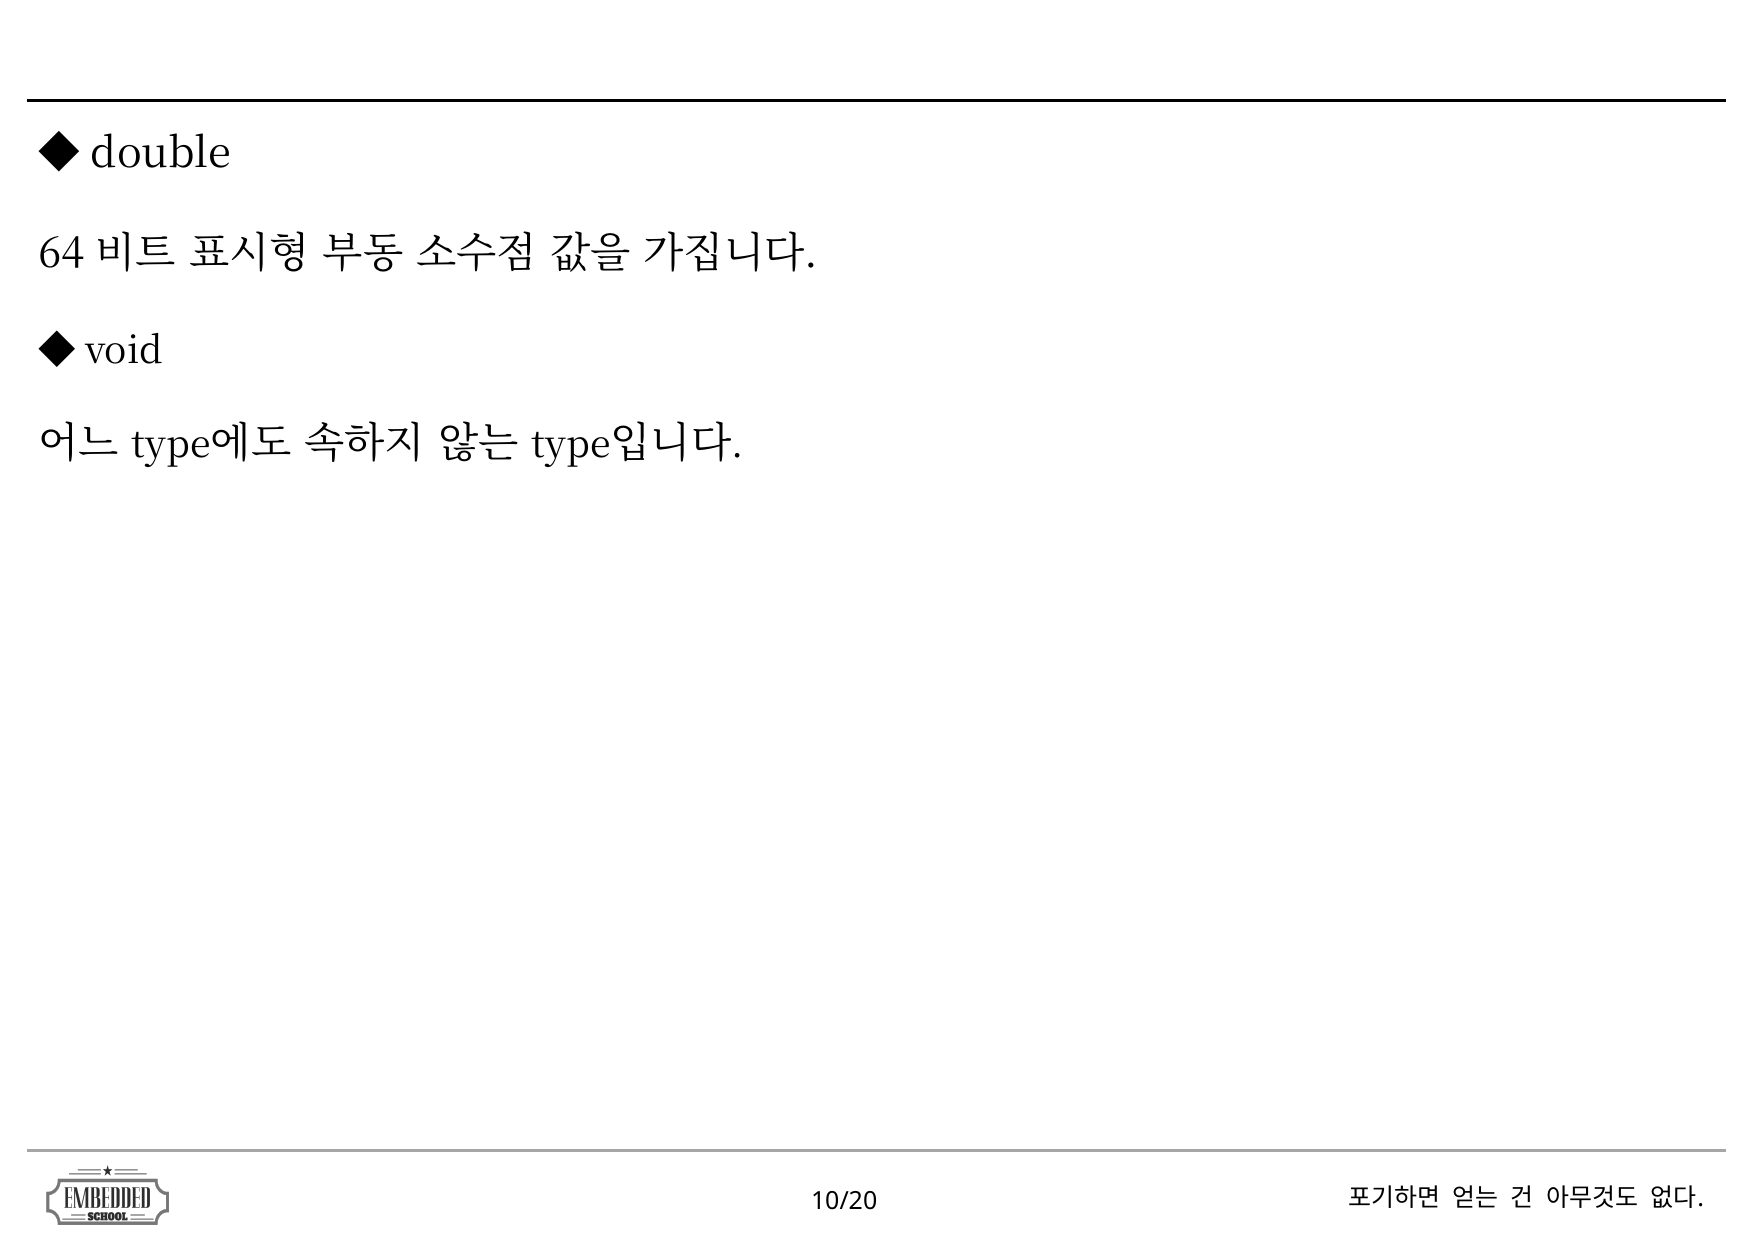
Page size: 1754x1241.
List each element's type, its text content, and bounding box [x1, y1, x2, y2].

text_box 10/20 [765, 1177, 923, 1223]
text_box ◆ double 64 비트 표시형 부동 소수점 값을 가집니다. ◆ void 어느 type에도 속하지 않는 type입니다. [23, 118, 1725, 474]
picture [27, 1164, 188, 1231]
